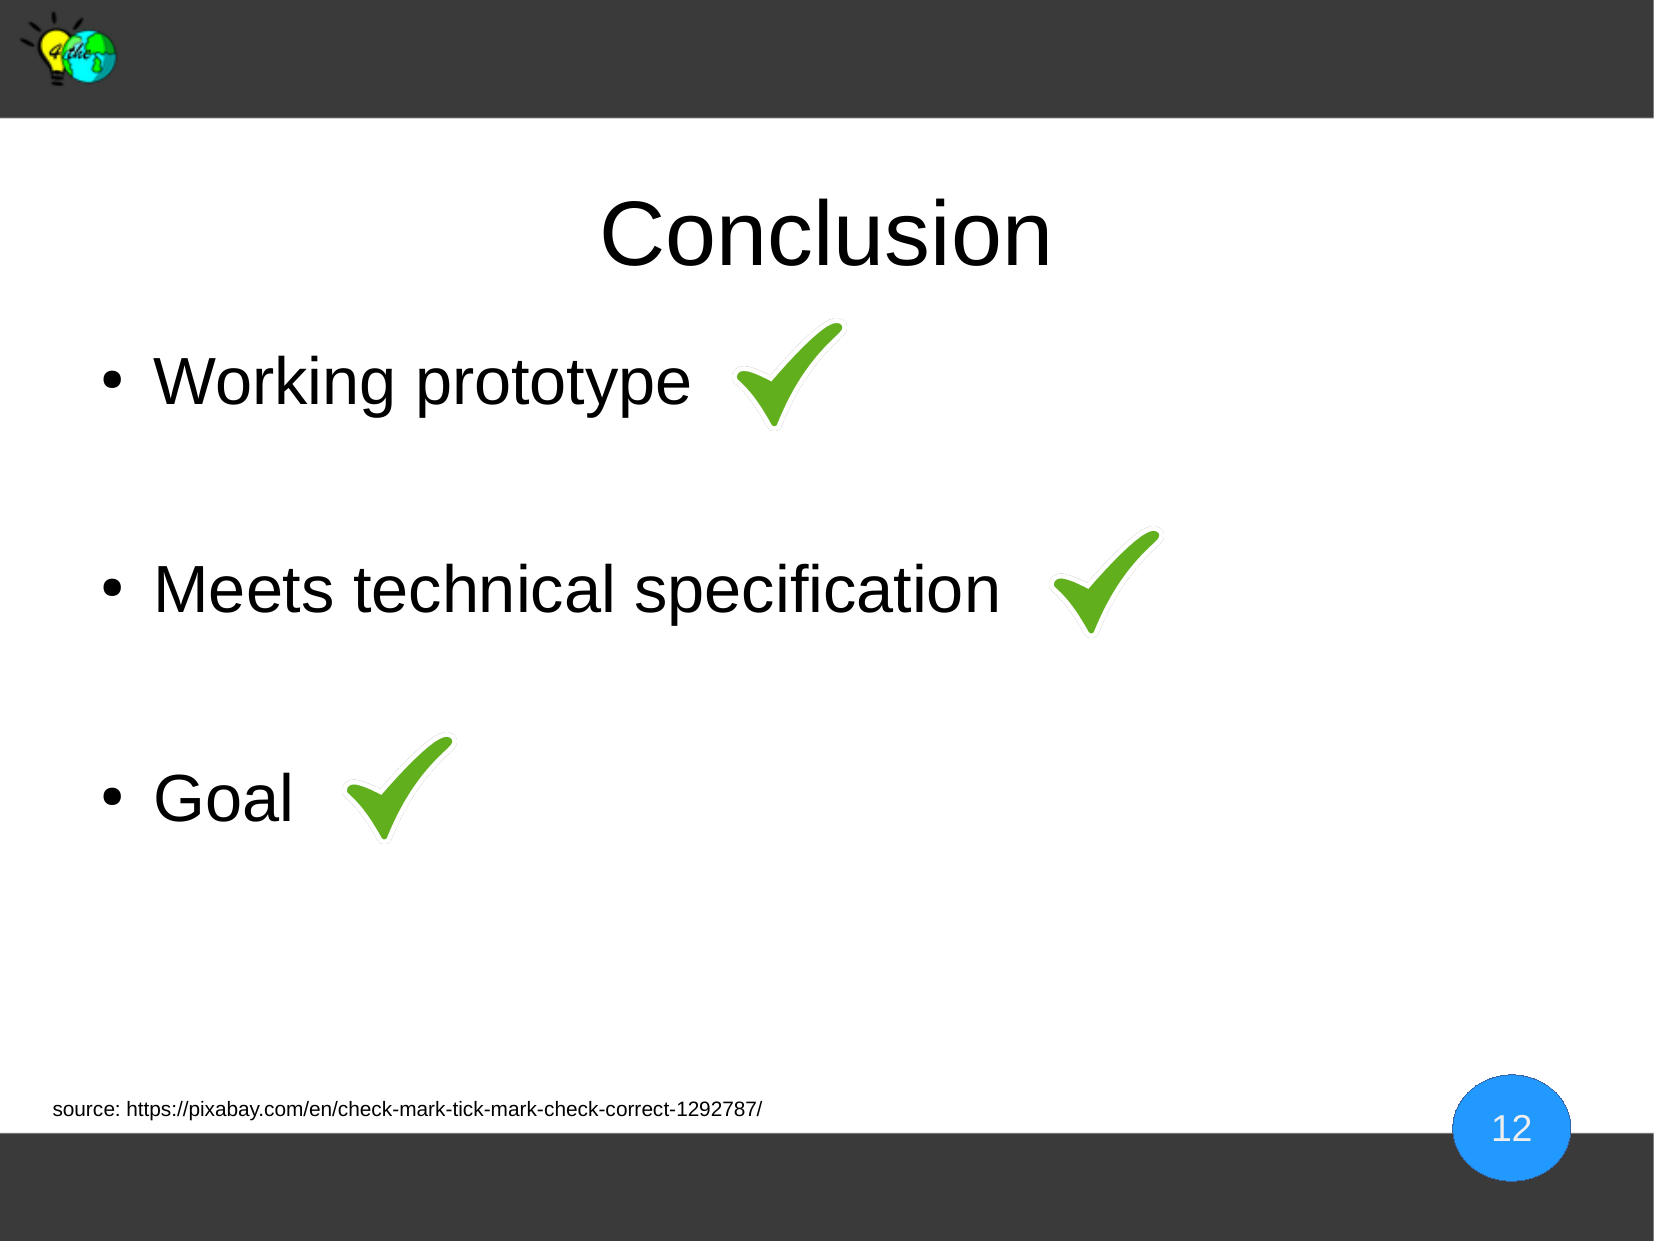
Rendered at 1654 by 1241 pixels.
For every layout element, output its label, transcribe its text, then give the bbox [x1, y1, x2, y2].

title Conclusion [82, 129, 1571, 337]
list Working prototype Meets technical specification Goal [82, 343, 1571, 1099]
text_box source: https://pixabay.com/en/check-mark-tick-mark-check-correct-1292787/ [37, 1090, 886, 1129]
picture [0, 0, 1654, 1241]
